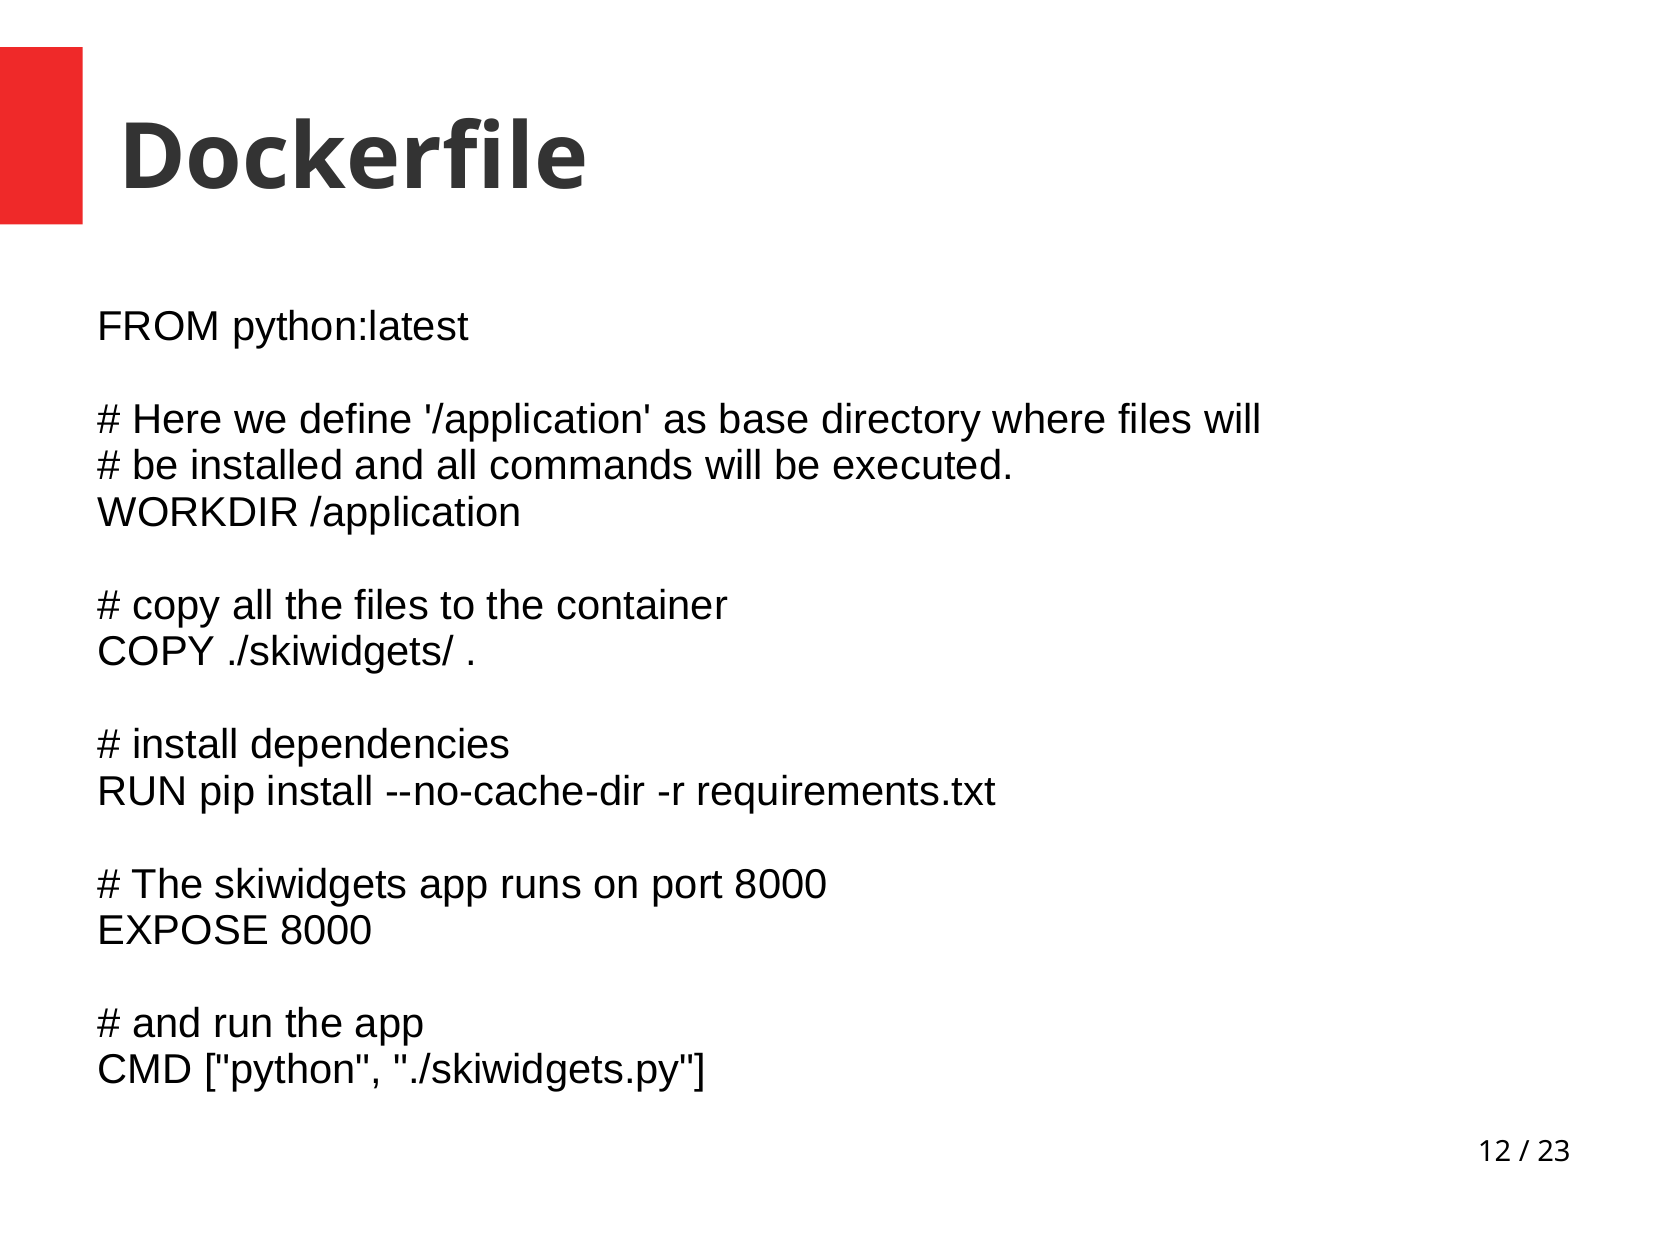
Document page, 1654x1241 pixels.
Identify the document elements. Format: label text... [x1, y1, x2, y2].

text_box FROM python:latest # Here we define '/application' as base directory where files will # be installed and all commands will be executed. WORKDIR /application # copy all the files to the container COPY ./skiwidgets/ . # install dependencies RUN pip install --no-cache-dir -r requirements.txt # The skiwidgets app runs on port 8000 EXPOSE 8000 # and run the app CMD ["python", "./skiwidgets.py"] [82, 295, 1430, 1143]
title Dockerfile [118, 49, 1571, 257]
